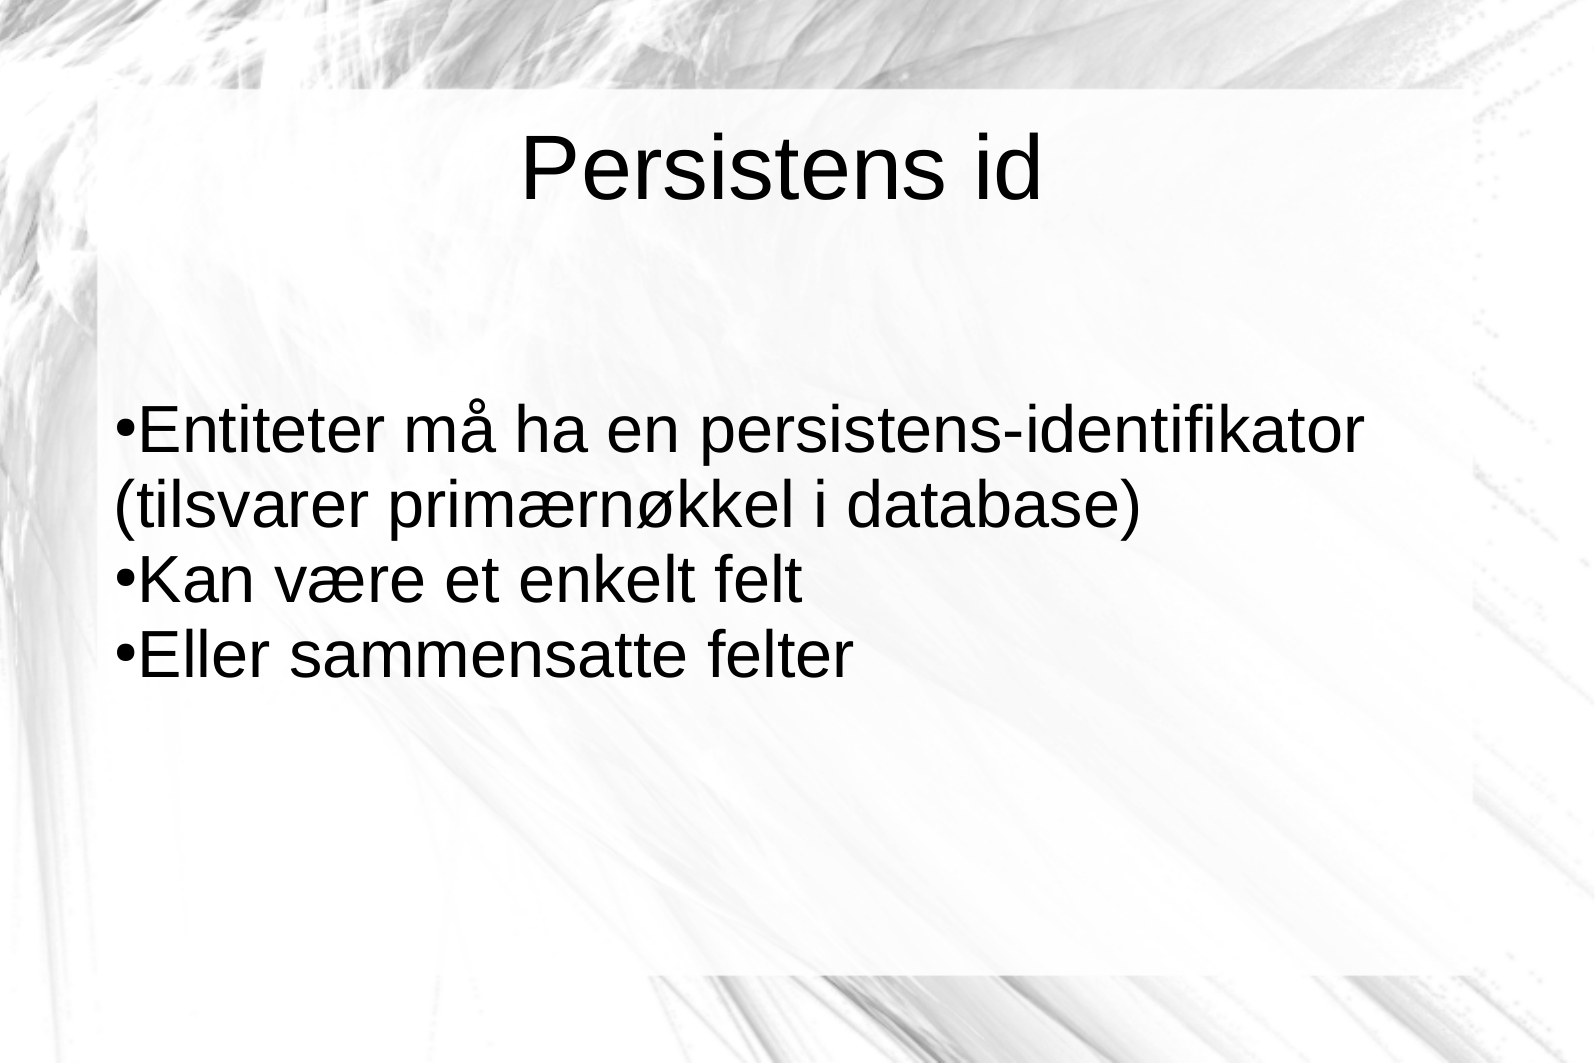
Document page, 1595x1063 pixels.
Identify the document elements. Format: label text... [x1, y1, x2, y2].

title Persistens id [113, 96, 1453, 241]
picture [0, 0, 1595, 1063]
subtitle Entiteter må ha en persistens-identifikator (tilsvarer primærnøkkel i database) Kan være et enkelt felt Eller sammensatte felter [113, 274, 1515, 810]
